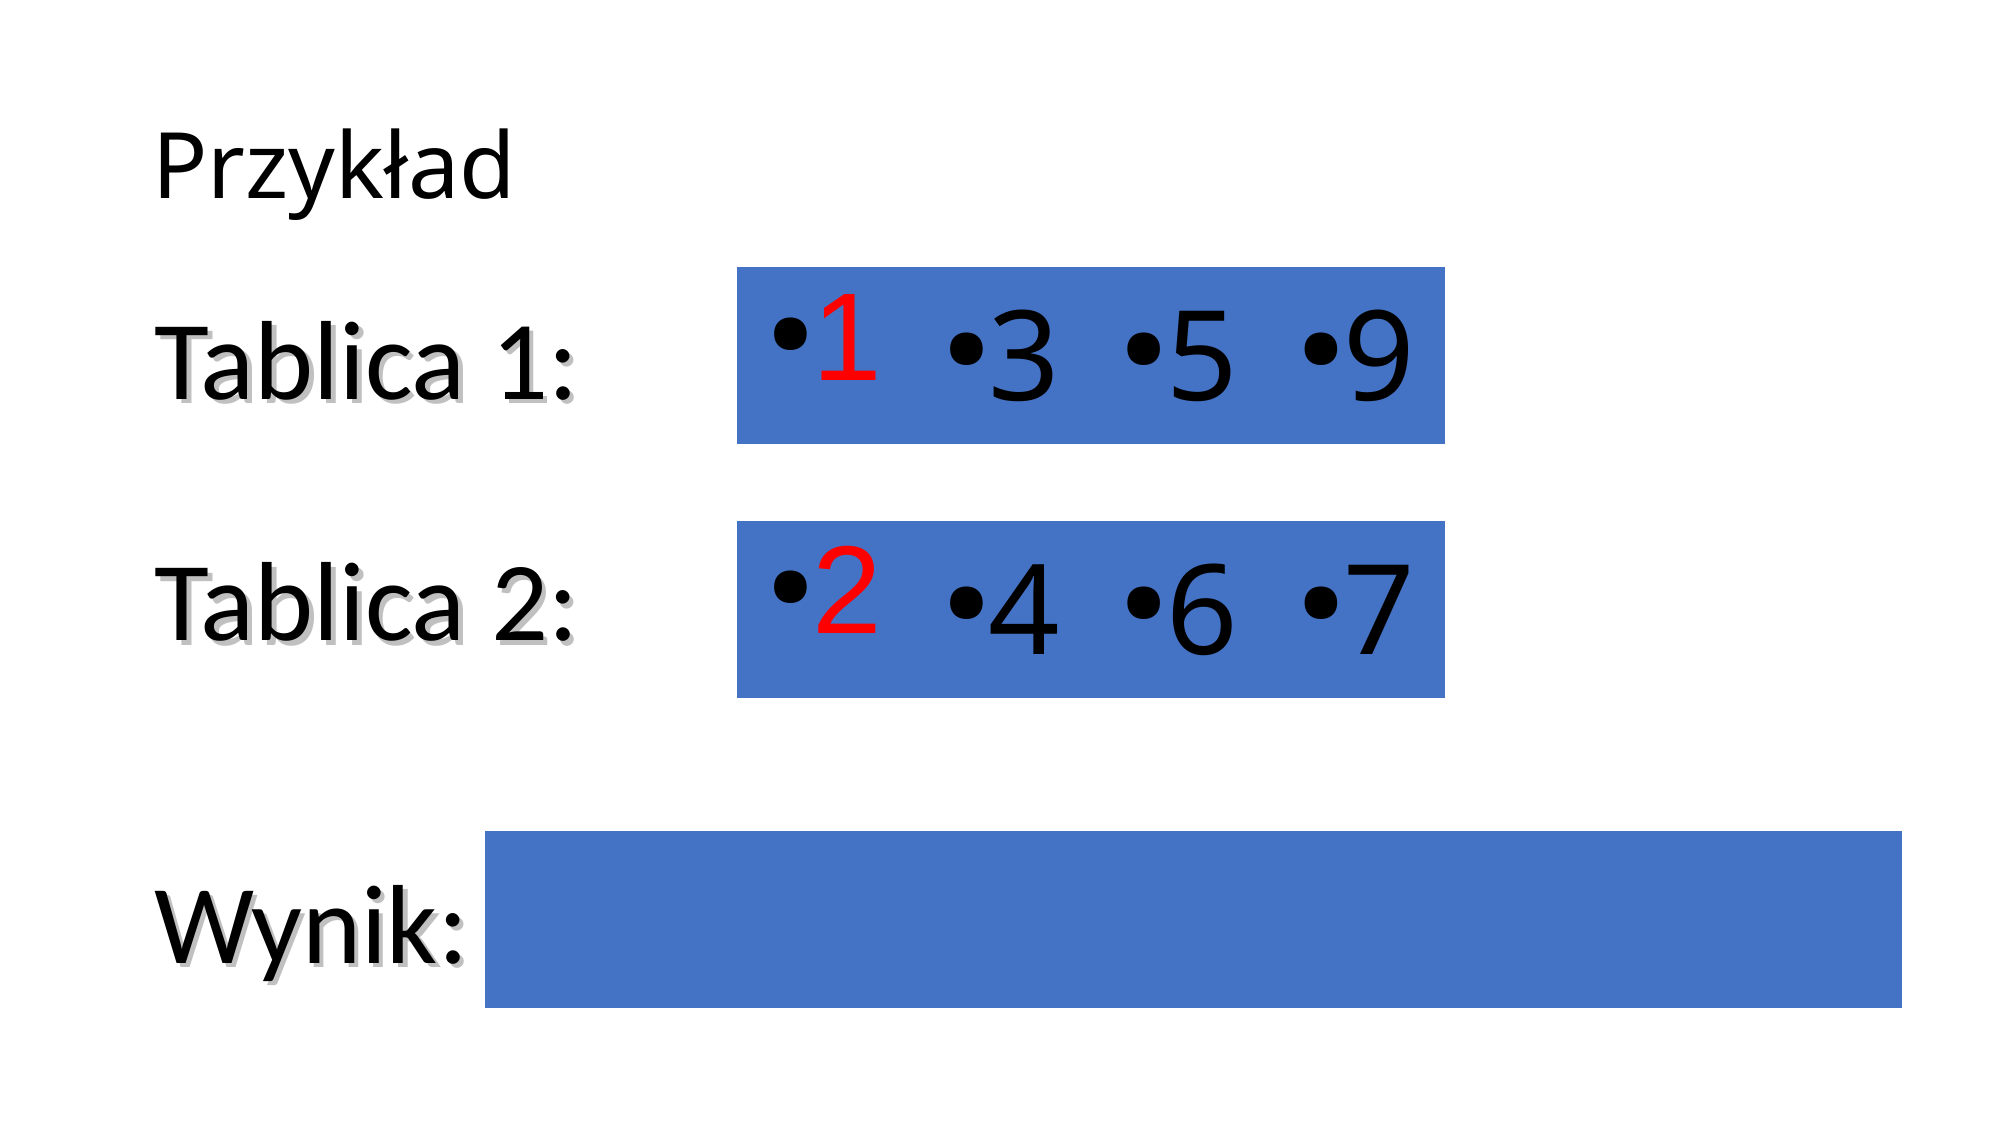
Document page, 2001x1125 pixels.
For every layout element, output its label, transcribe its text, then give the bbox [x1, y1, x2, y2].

table_header [485, 831, 662, 1008]
table_header 9 [1268, 267, 1445, 444]
table_header 4 [914, 521, 1091, 698]
table_header 2 [737, 521, 914, 698]
table_header [1194, 831, 1371, 1008]
text_box Tablica 2: [140, 521, 594, 671]
text_box Tablica 1: [140, 279, 594, 430]
table_header [662, 831, 839, 1008]
title Przykład [137, 59, 1863, 278]
table_header 5 [1091, 267, 1268, 444]
table_header 7 [1268, 521, 1445, 698]
table_header [1725, 831, 1902, 1008]
table_header 6 [1091, 521, 1268, 698]
table_header 1 [737, 267, 914, 444]
table_header [839, 831, 1017, 1008]
table_header 3 [914, 267, 1091, 444]
table_header [1371, 831, 1548, 1008]
table_header [1548, 831, 1725, 1008]
table_header [1017, 831, 1194, 1008]
text_box Wynik: [139, 843, 483, 993]
